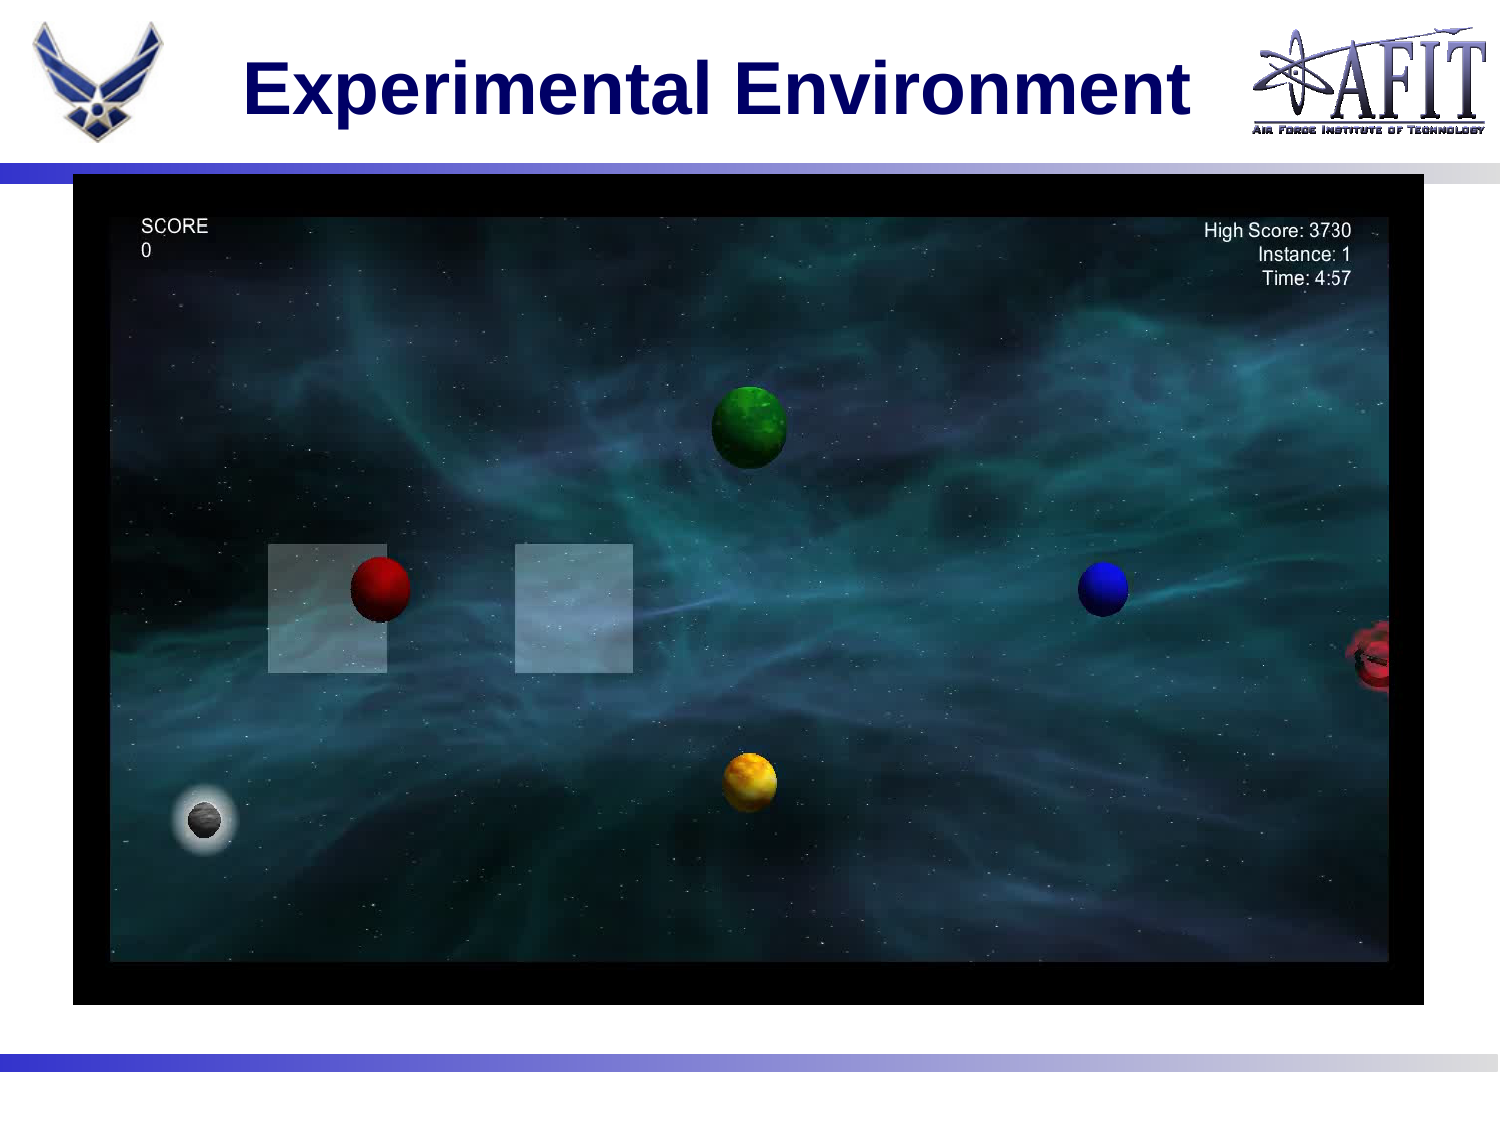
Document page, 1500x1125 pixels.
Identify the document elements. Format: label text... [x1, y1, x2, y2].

picture [73, 174, 1424, 1005]
title Experimental Environment [158, 0, 1276, 169]
picture [32, 21, 158, 143]
picture [1276, 24, 1488, 139]
